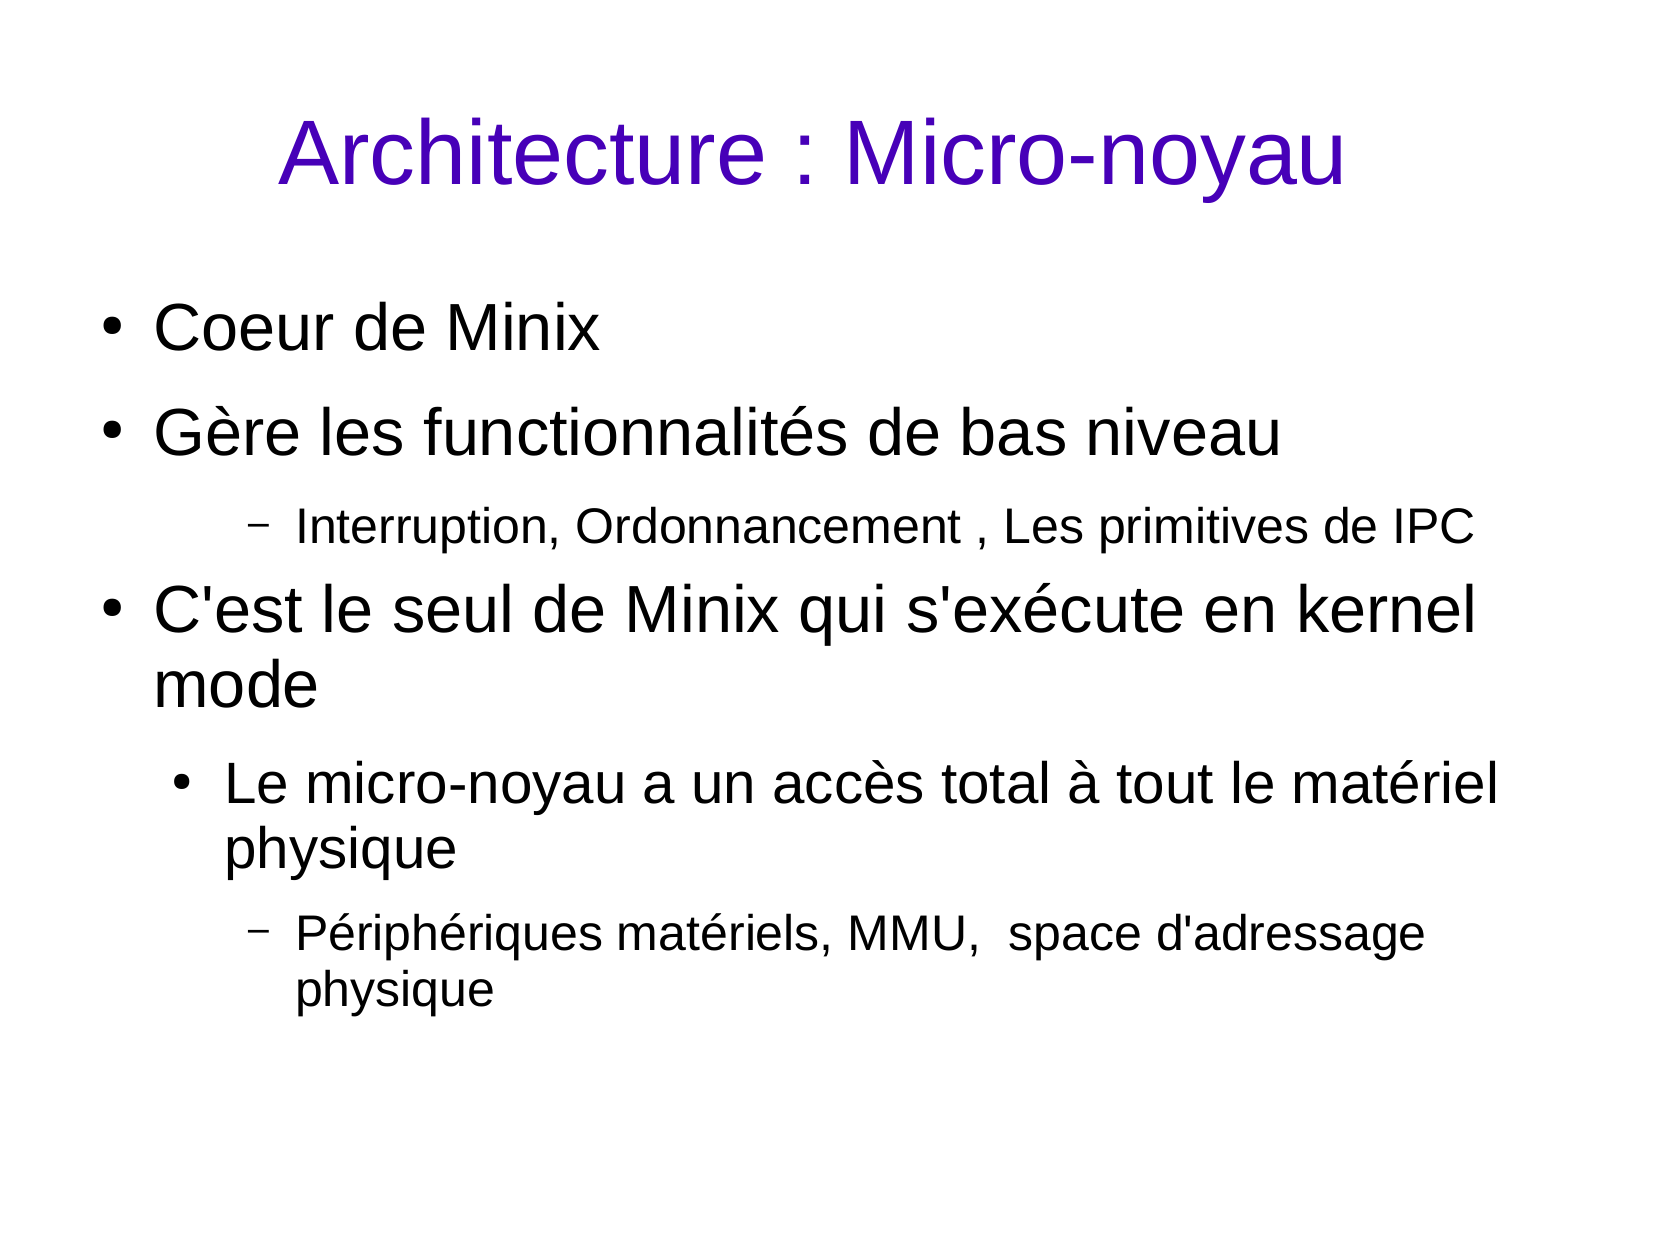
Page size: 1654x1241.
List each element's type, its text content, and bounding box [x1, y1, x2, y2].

title Architecture : Micro-noyau [82, 49, 1571, 257]
list Coeur de Minix Gère les functionnalités de bas niveau Interruption, Ordonnancement , Les primitives de IPC C'est le seul de Minix qui s'exécute en kernel mode Le micro-noyau a un accès total à tout le matériel physique Périphériques matériels, MMU, space d'adressage physique [82, 290, 1571, 1019]
